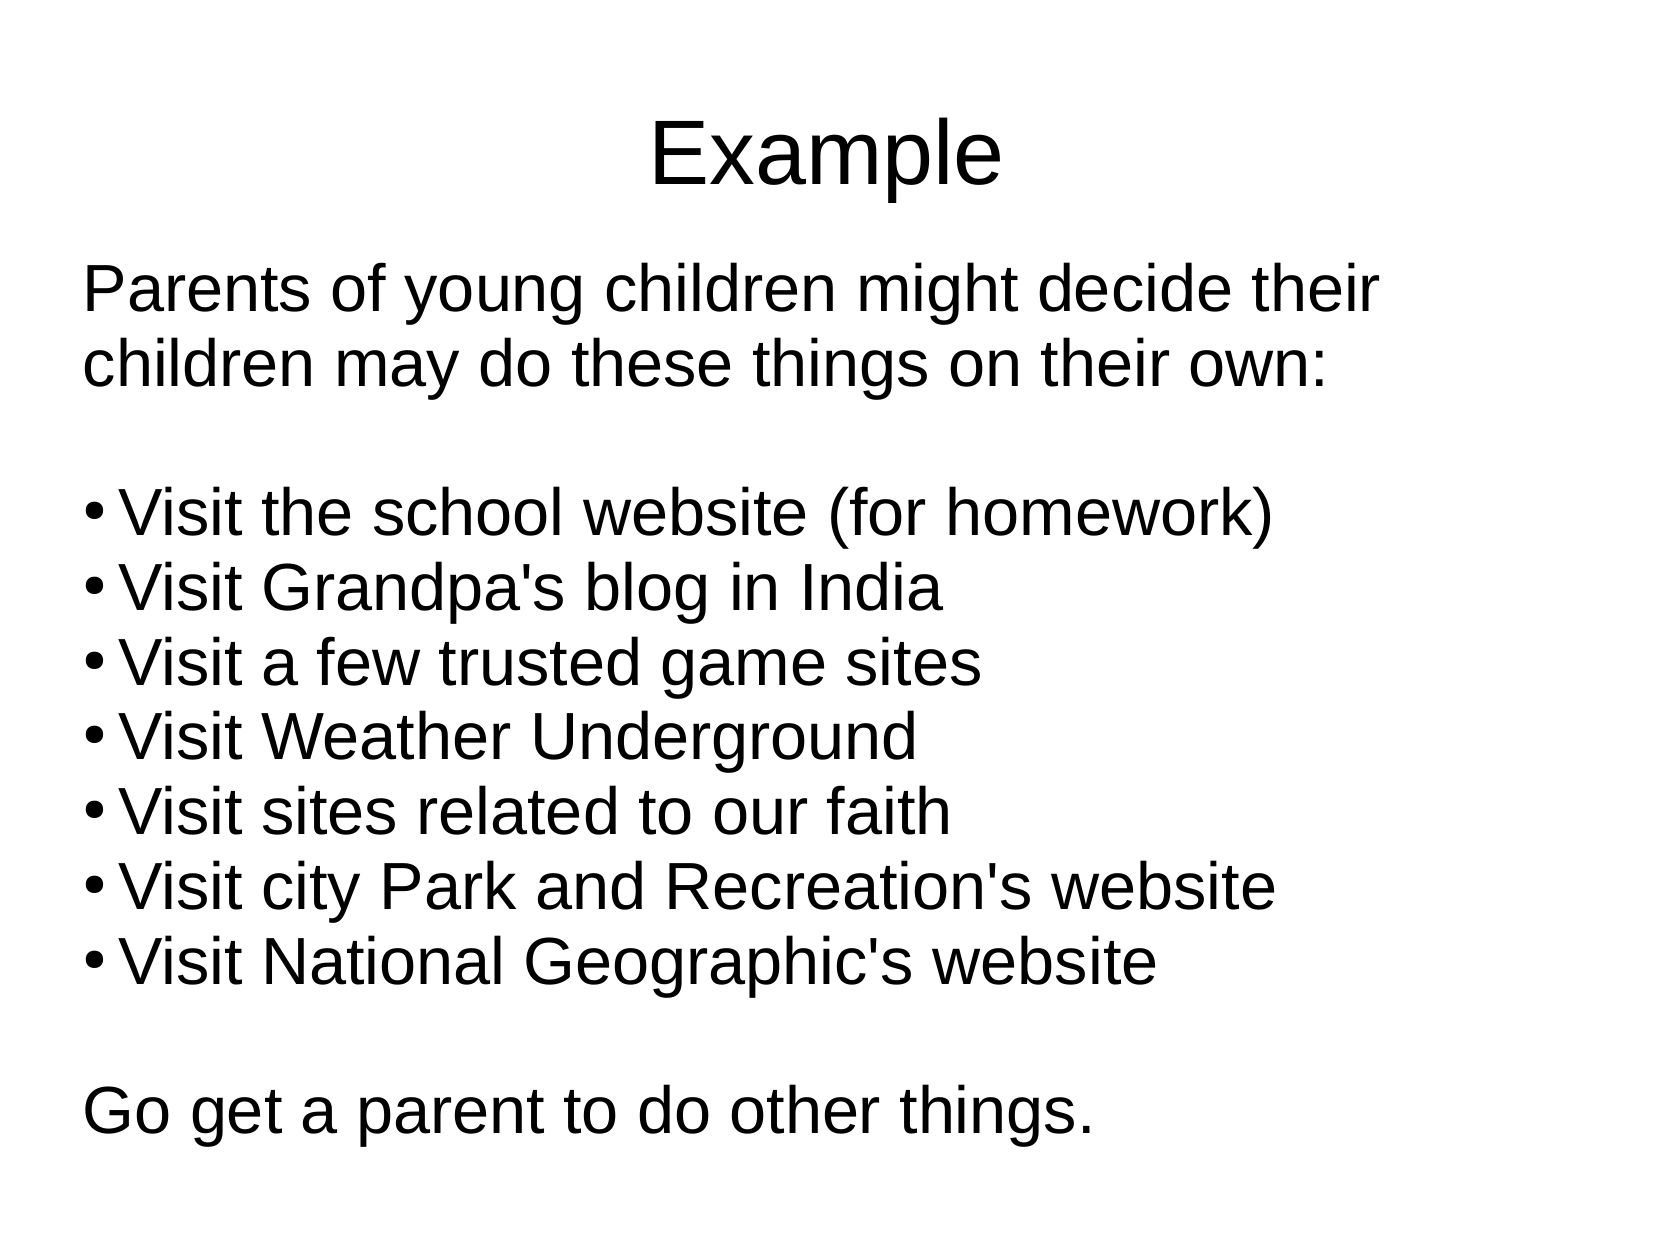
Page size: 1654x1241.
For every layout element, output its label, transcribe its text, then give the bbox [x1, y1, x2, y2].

title Example [82, 49, 1571, 250]
subtitle Parents of young children might decide their children may do these things on their own: Visit the school website (for homework) Visit Grandpa's blog in India Visit a few trusted game sites Visit Weather Underground Visit sites related to our faith Visit city Park and Recreation's website Visit National Geographic's website Go get a parent to do other things. [82, 250, 1571, 1149]
